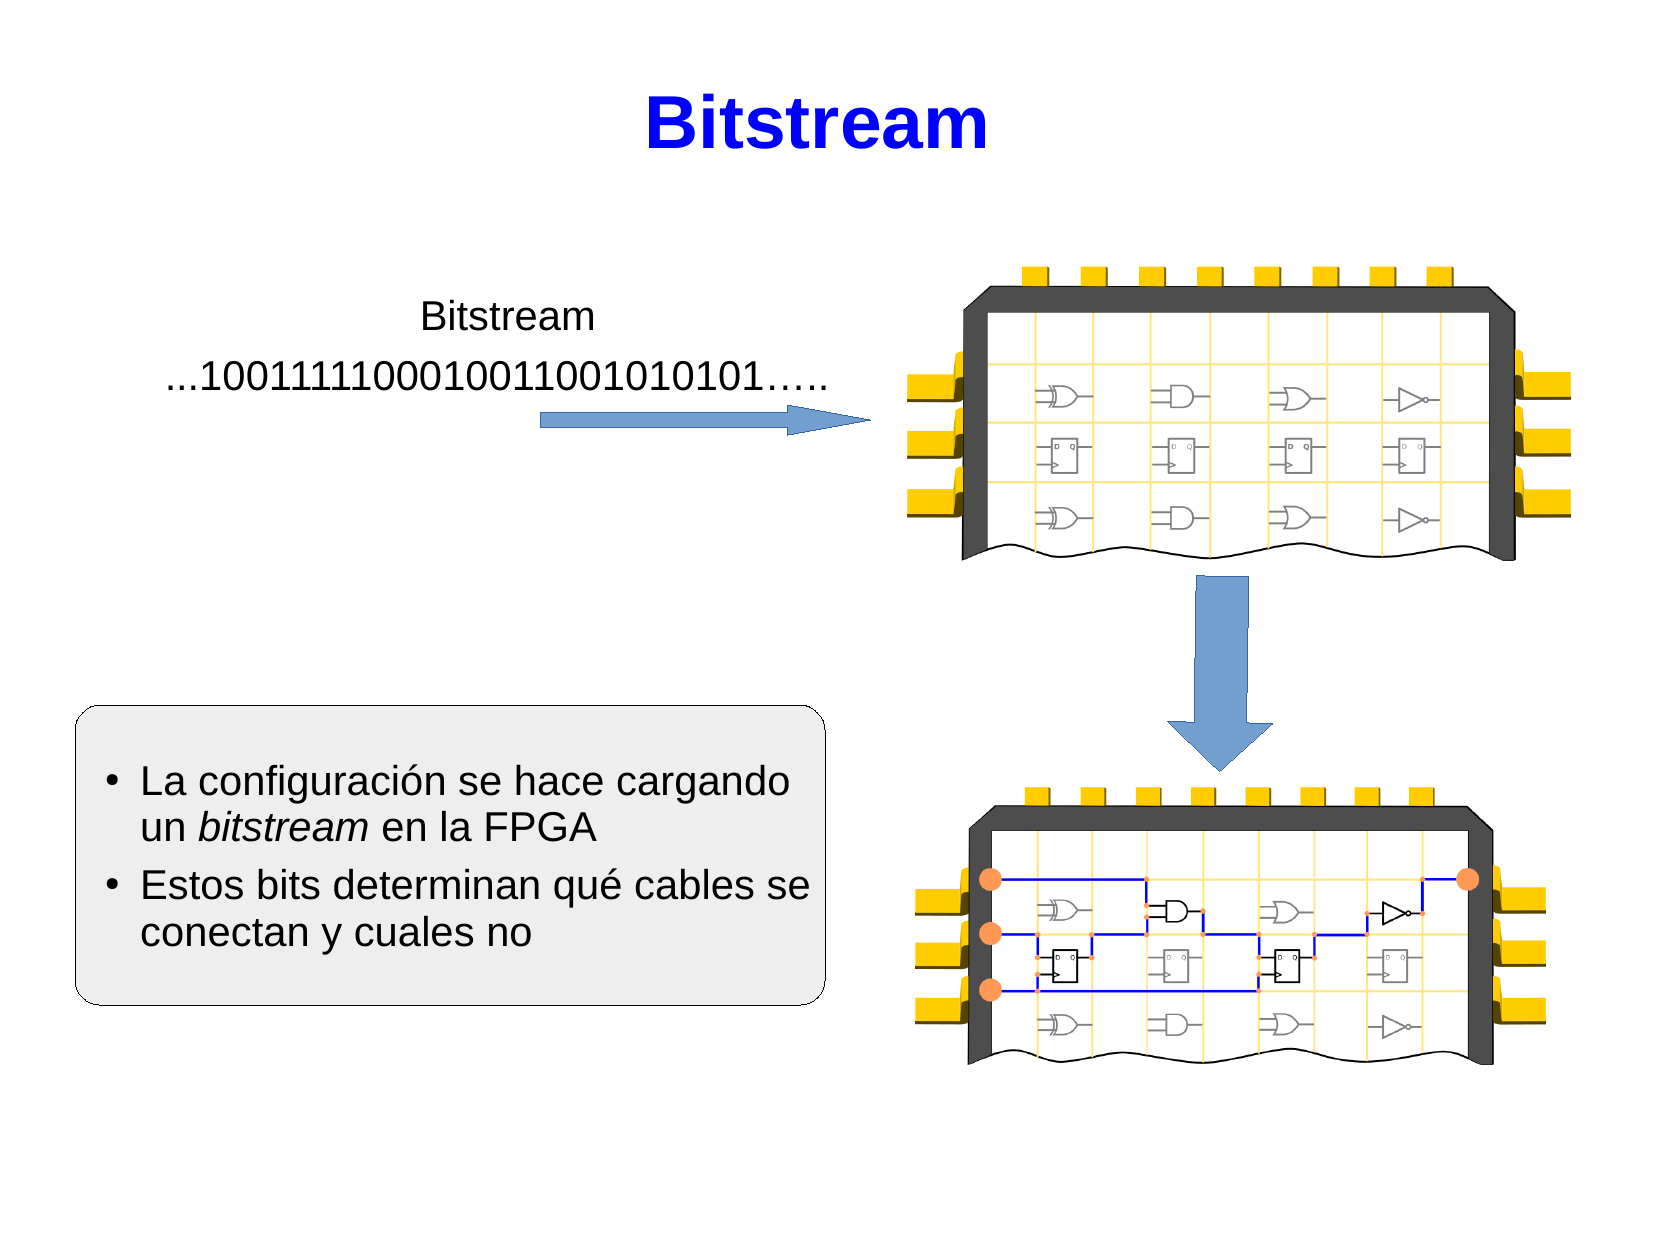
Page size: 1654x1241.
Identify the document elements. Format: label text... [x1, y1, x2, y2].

picture [915, 787, 1546, 1066]
text_box La configuración se hace cargando un bitstream en la FPGA Estos bits determinan qué cables se conectan y cuales no [90, 750, 856, 963]
text_box ...1001111100010011001010101….. [150, 345, 901, 421]
picture [903, 248, 1576, 578]
text_box [1167, 575, 1273, 772]
text_box [75, 705, 826, 1006]
text_box Bitstream [405, 285, 631, 345]
text_box Bitstream [90, 73, 1546, 211]
text_box [540, 421, 865, 436]
